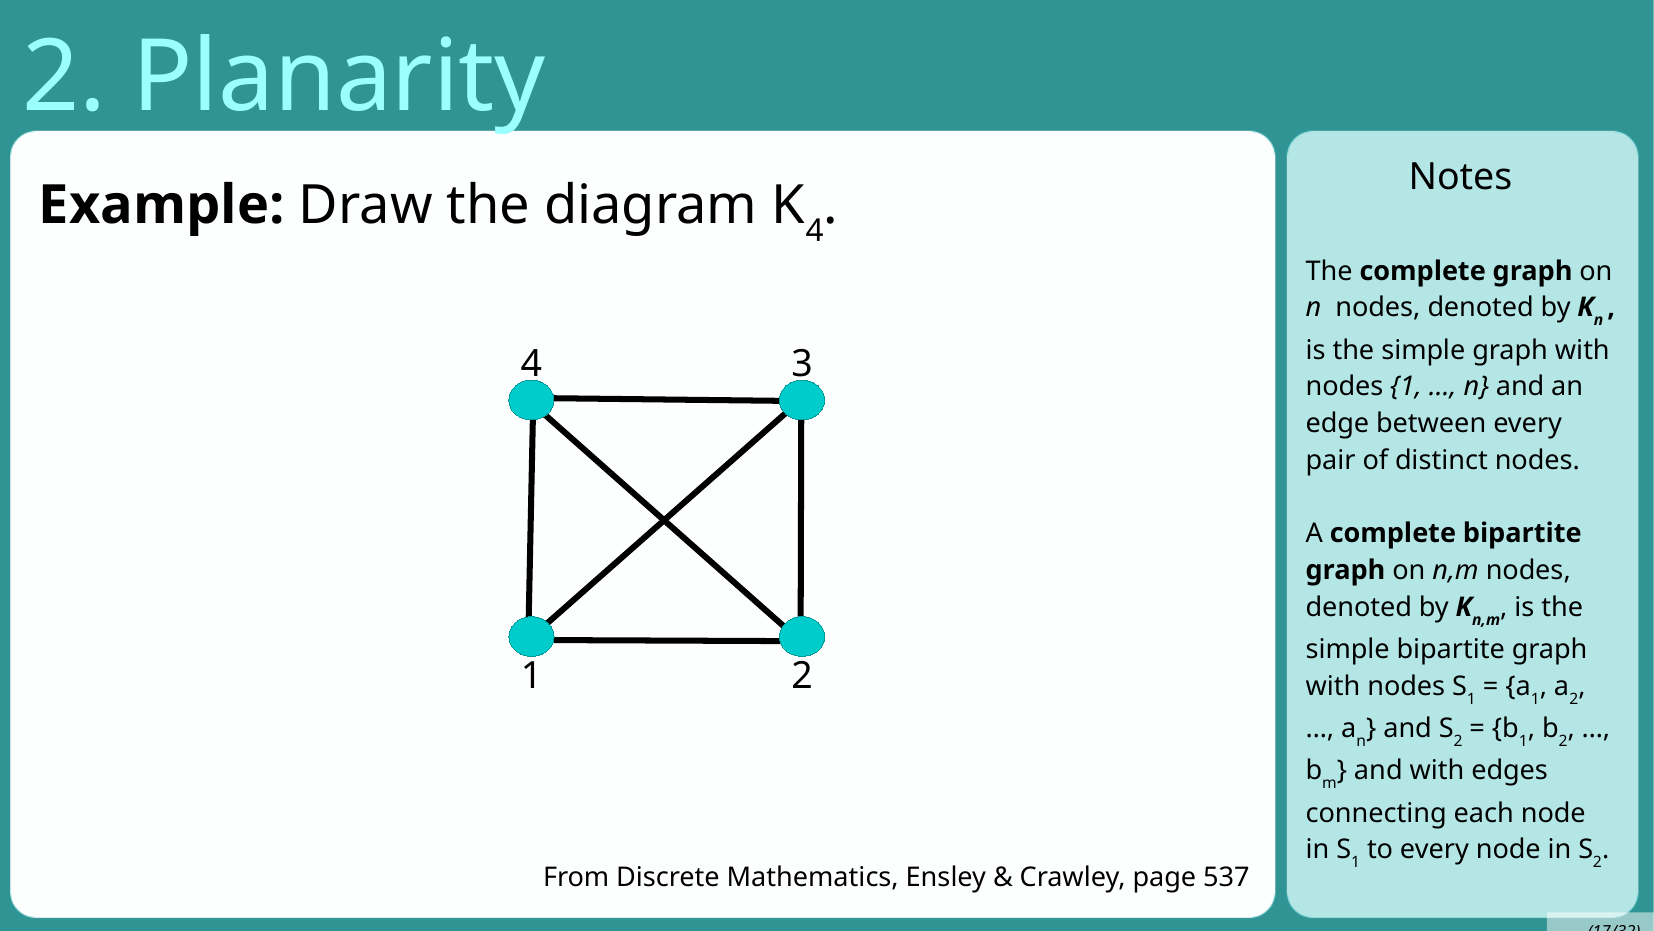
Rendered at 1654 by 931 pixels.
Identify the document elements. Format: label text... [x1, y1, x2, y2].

picture [0, 0, 1654, 931]
text_box 2 [779, 616, 825, 657]
text_box From Discrete Mathematics, Ensley & Crawley, page 537 [539, 860, 1250, 892]
text_box 4 [508, 380, 554, 420]
text_box 1 [508, 616, 555, 657]
text_box (<number>/32) [1546, 912, 1654, 931]
title 2. Planarity [22, 13, 1511, 130]
text_box Example: Draw the diagram K4. [39, 165, 1247, 892]
text_box Notes The complete graph on n nodes, denoted by Kn , is the simple graph with nodes {1, …, n} and an edge between every pair of distinct nodes. A complete bipartite graph on n,m nodes, denoted by Kn,m, is the simple bipartite graph with nodes S1 = {a1, a2, …, an} and S2 = {b1, b2, …, bm} and with edges connecting each node in S1 to every node in S2. [1290, 141, 1631, 891]
text_box 3 [779, 380, 825, 420]
